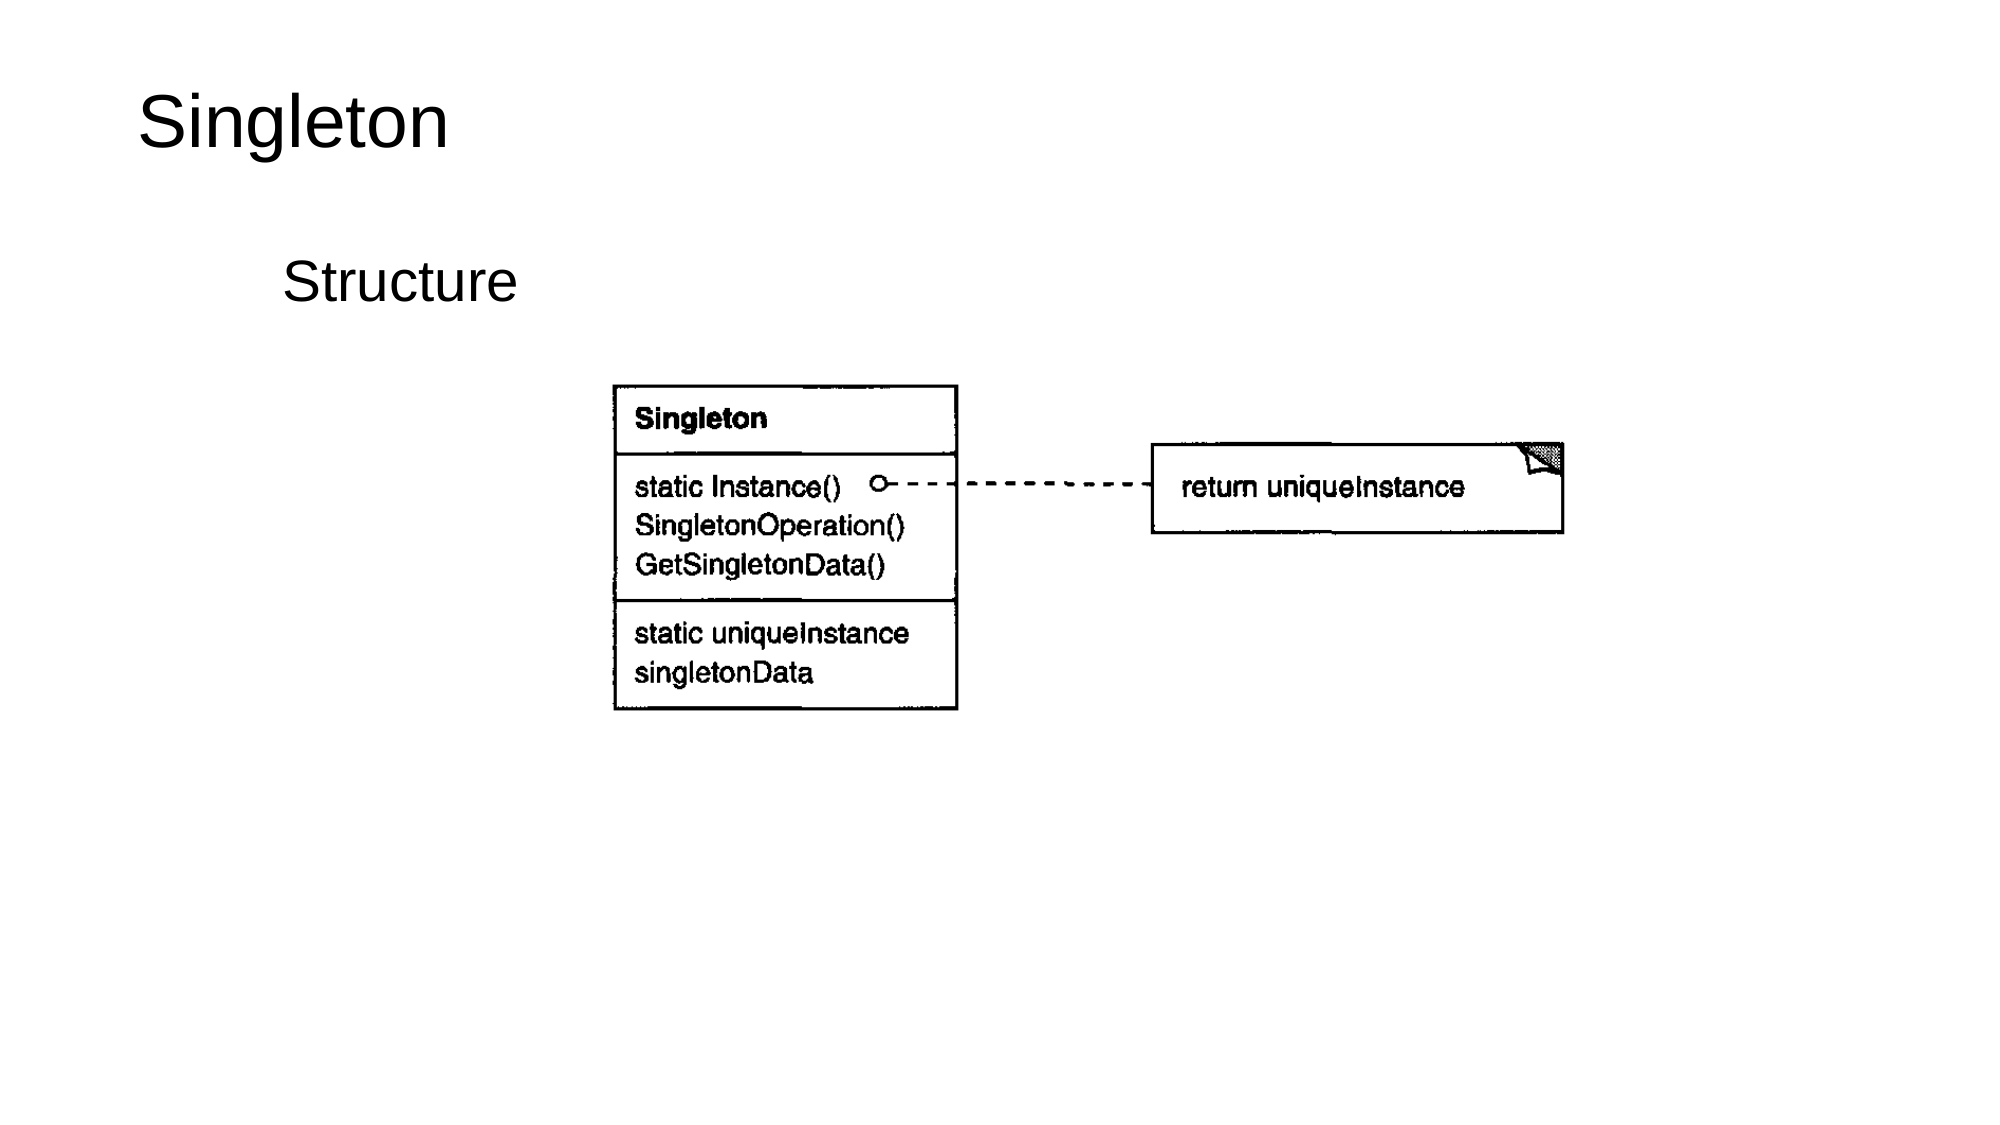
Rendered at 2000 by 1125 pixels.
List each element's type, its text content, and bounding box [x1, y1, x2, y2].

title Singleton [137, 59, 466, 181]
title Structure [282, 238, 535, 329]
picture [583, 374, 1632, 720]
